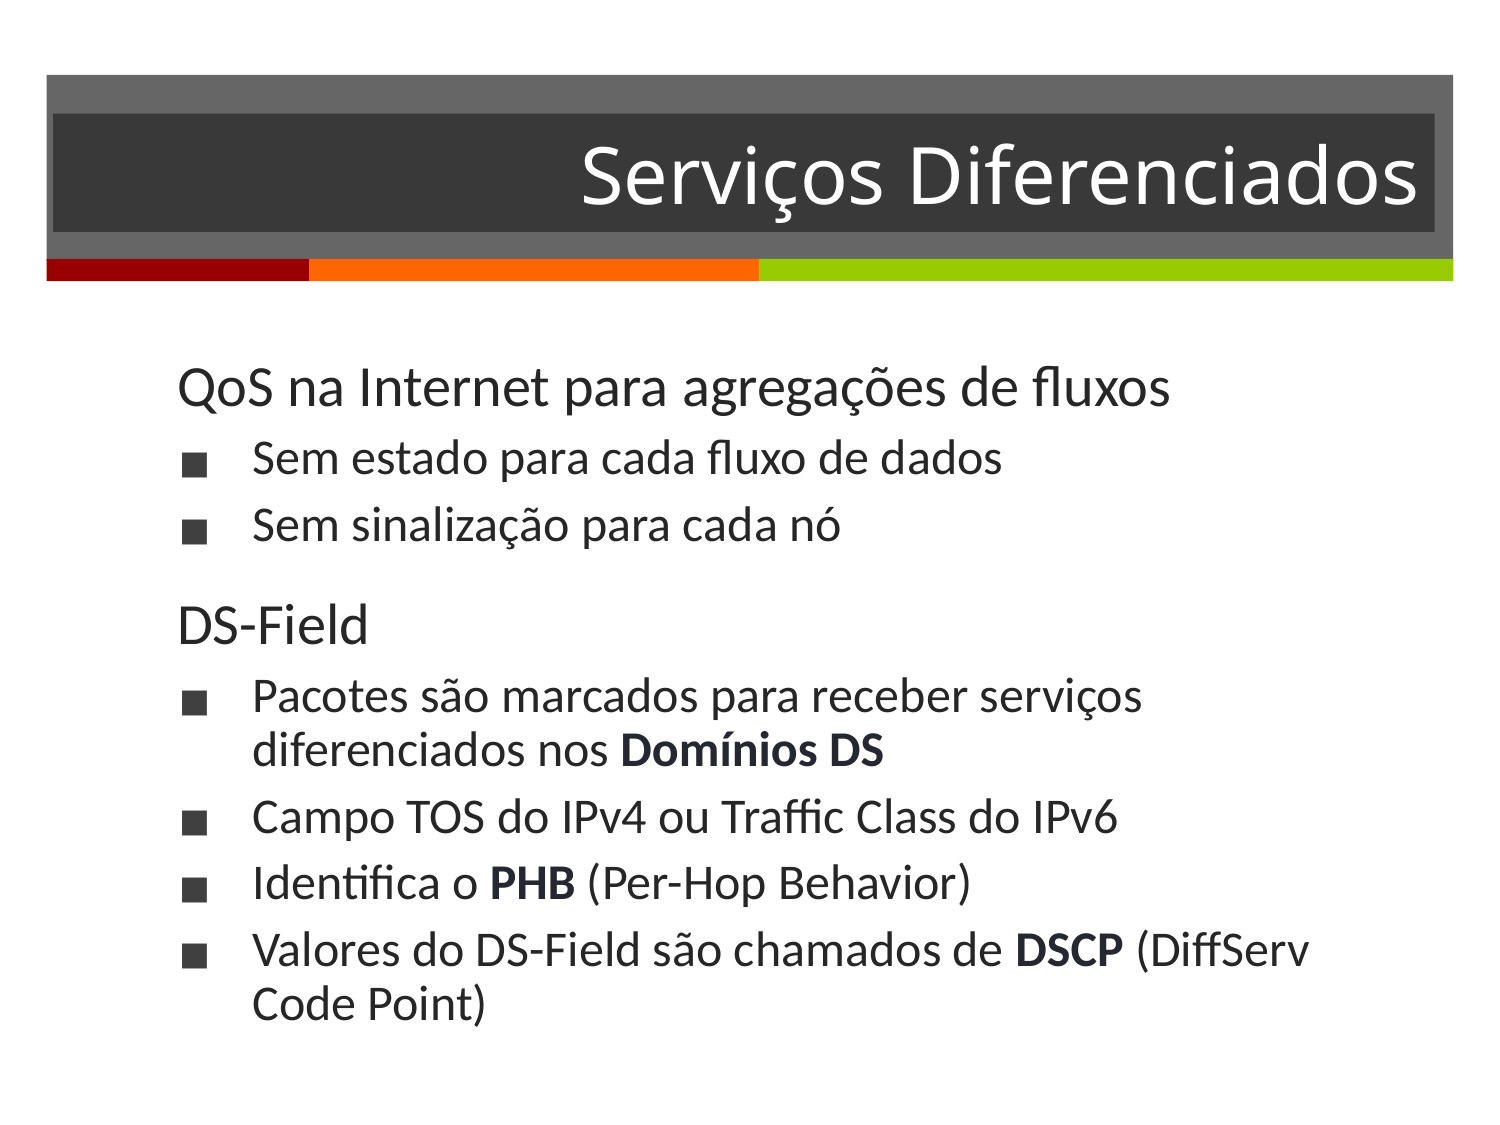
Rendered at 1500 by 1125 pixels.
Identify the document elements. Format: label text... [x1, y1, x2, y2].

list QoS na Internet para agregações de fluxos Sem estado para cada fluxo de dados Sem sinalização para cada nó DS-Field Pacotes são marcados para receber serviços diferenciados nos Domínios DS Campo TOS do IPv4 ou Traffic Class do IPv6 Identifica o PHB (Per-Hop Behavior) Valores do DS-Field são chamados de DSCP (DiffServ Code Point) [87, 237, 1400, 1050]
title Serviços Diferenciados [53, 113, 1435, 232]
